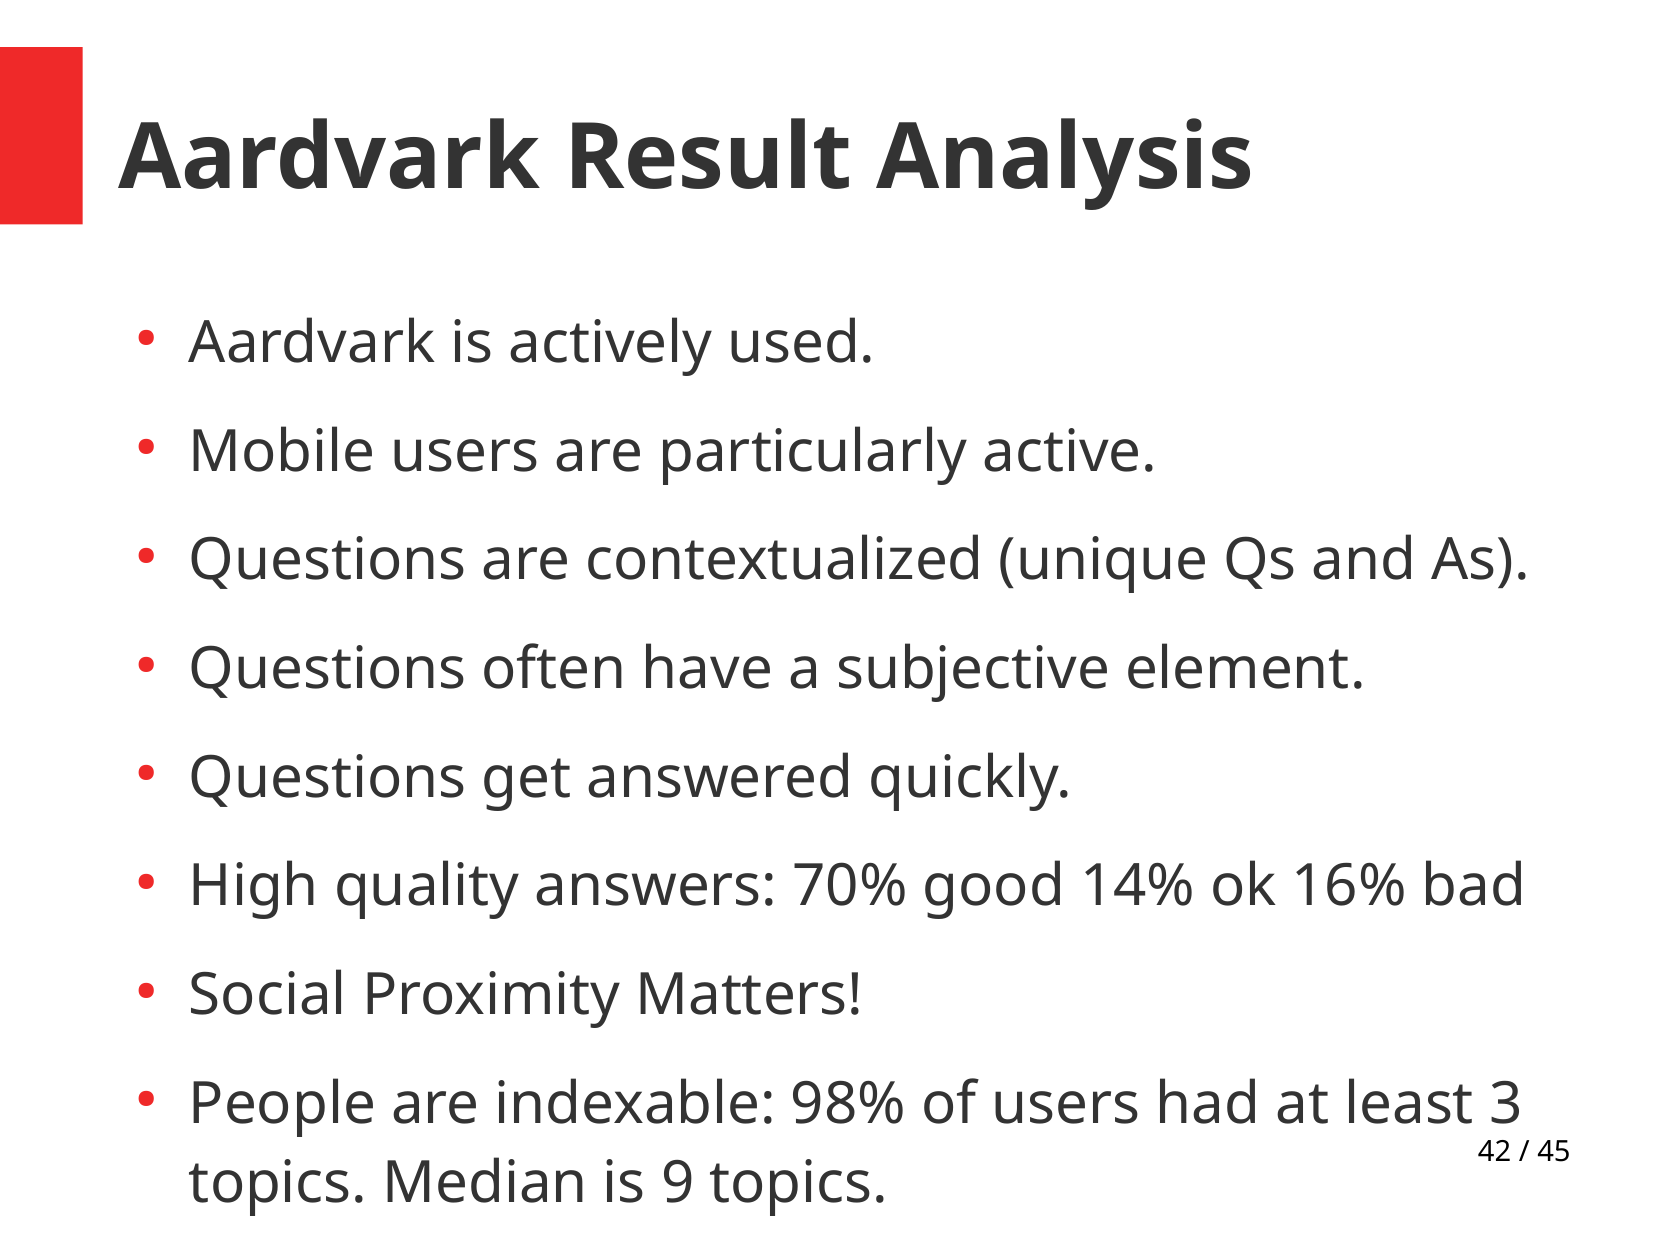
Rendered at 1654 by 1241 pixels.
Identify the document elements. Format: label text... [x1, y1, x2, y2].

list Aardvark is actively used. Mobile users are particularly active. Questions are contextualized (unique Qs and As). Questions often have a subjective element. Questions get answered quickly. High quality answers: 70% good 14% ok 16% bad Social Proximity Matters! People are indexable: 98% of users had at least 3 topics. Median is 9 topics. [118, 300, 1536, 1074]
title Aardvark Result Analysis [118, 49, 1571, 257]
